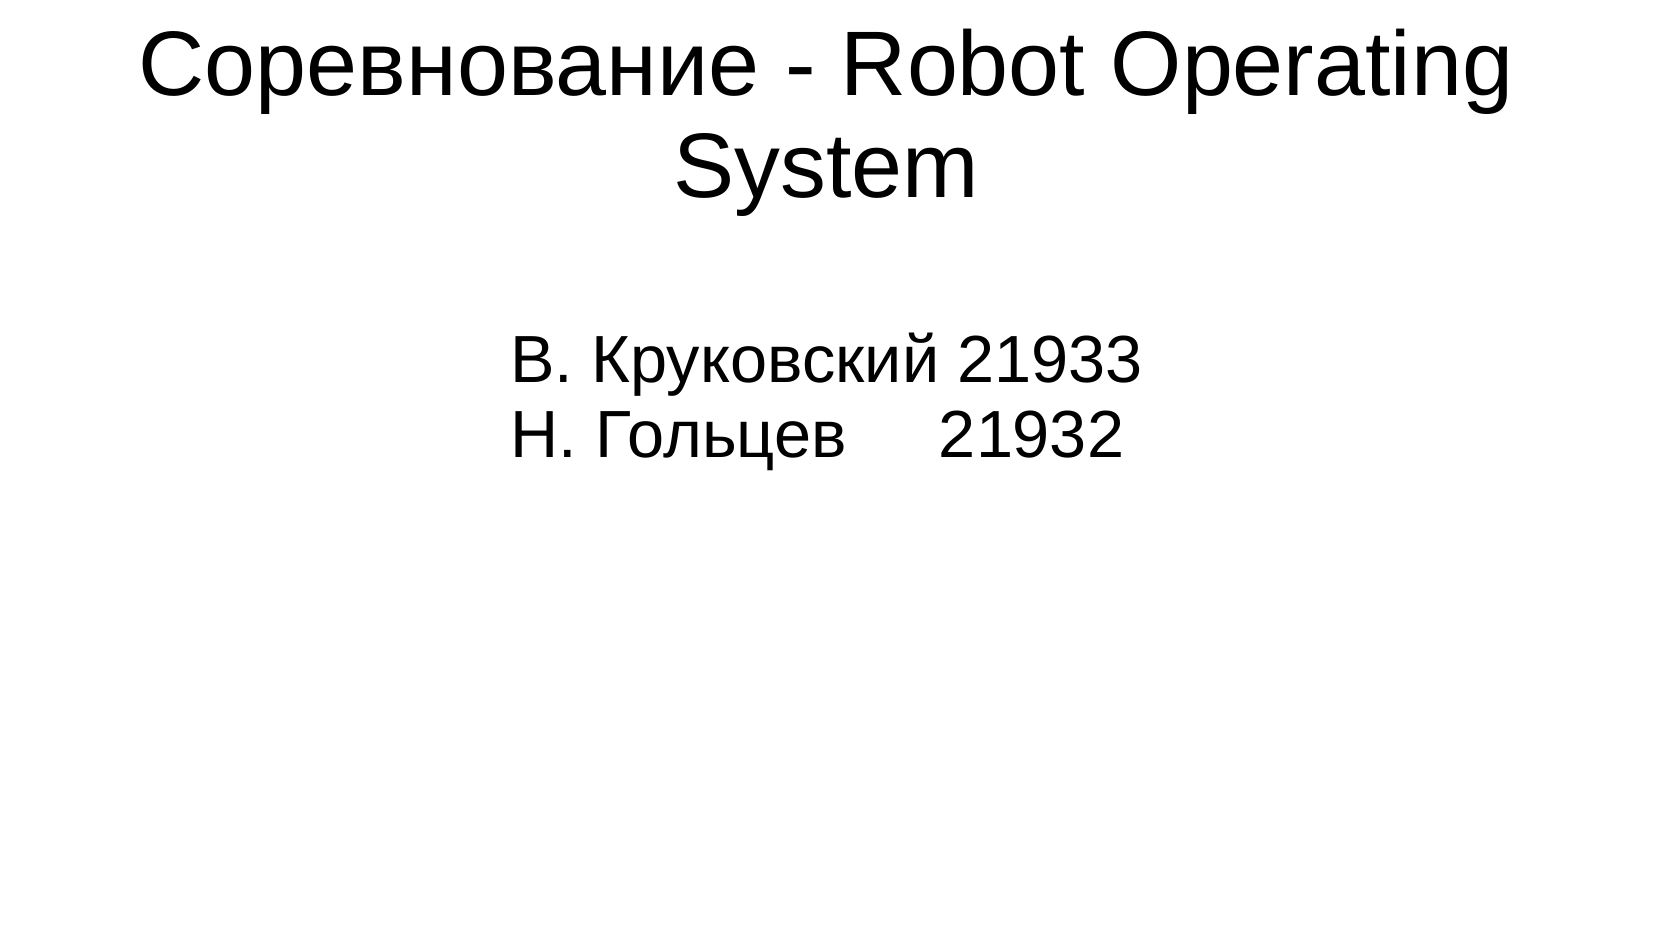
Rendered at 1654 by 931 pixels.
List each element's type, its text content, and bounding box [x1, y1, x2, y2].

subtitle В. Круковский 21933 Н. Гольцев 21932 [82, 37, 1571, 757]
title Соревнование - Robot Operating System [82, 12, 1571, 37]
